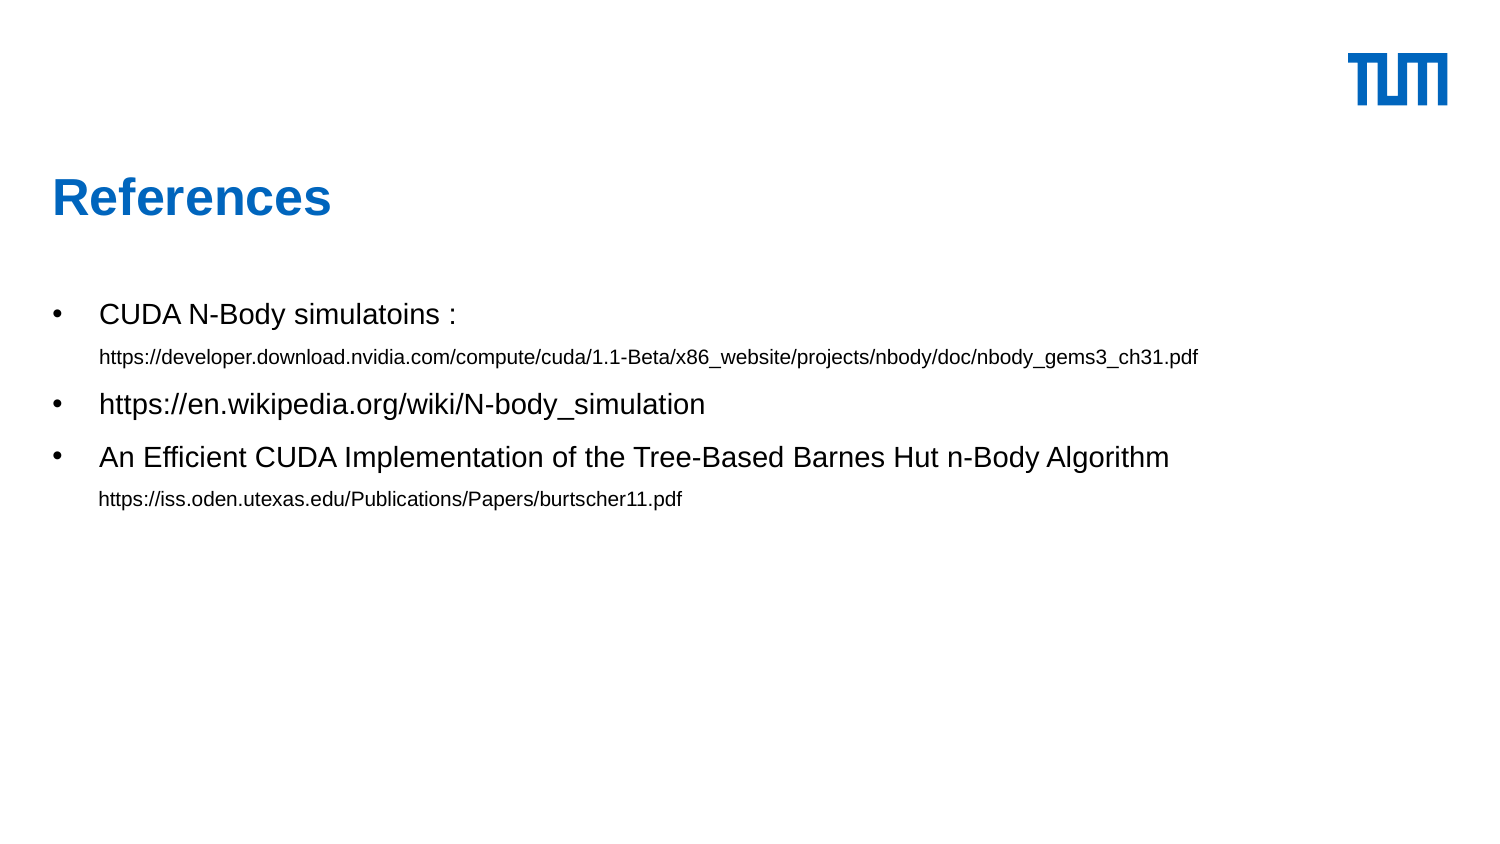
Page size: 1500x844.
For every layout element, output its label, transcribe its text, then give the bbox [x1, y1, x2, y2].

list CUDA N-Body simulatoins : https://developer.download.nvidia.com/compute/cuda/1.1-Beta/x86_website/projects/nbody/doc/nbody_gems3_ch31.pdf https://en.wikipedia.org/wiki/N-body_simulation An Efficient CUDA Implementation of the Tree-Based Barnes Hut n-Body Algorithm https://iss.oden.utexas.edu/Publications/Papers/burtscher11.pdf [52, 243, 1449, 793]
title References [52, 159, 1449, 223]
